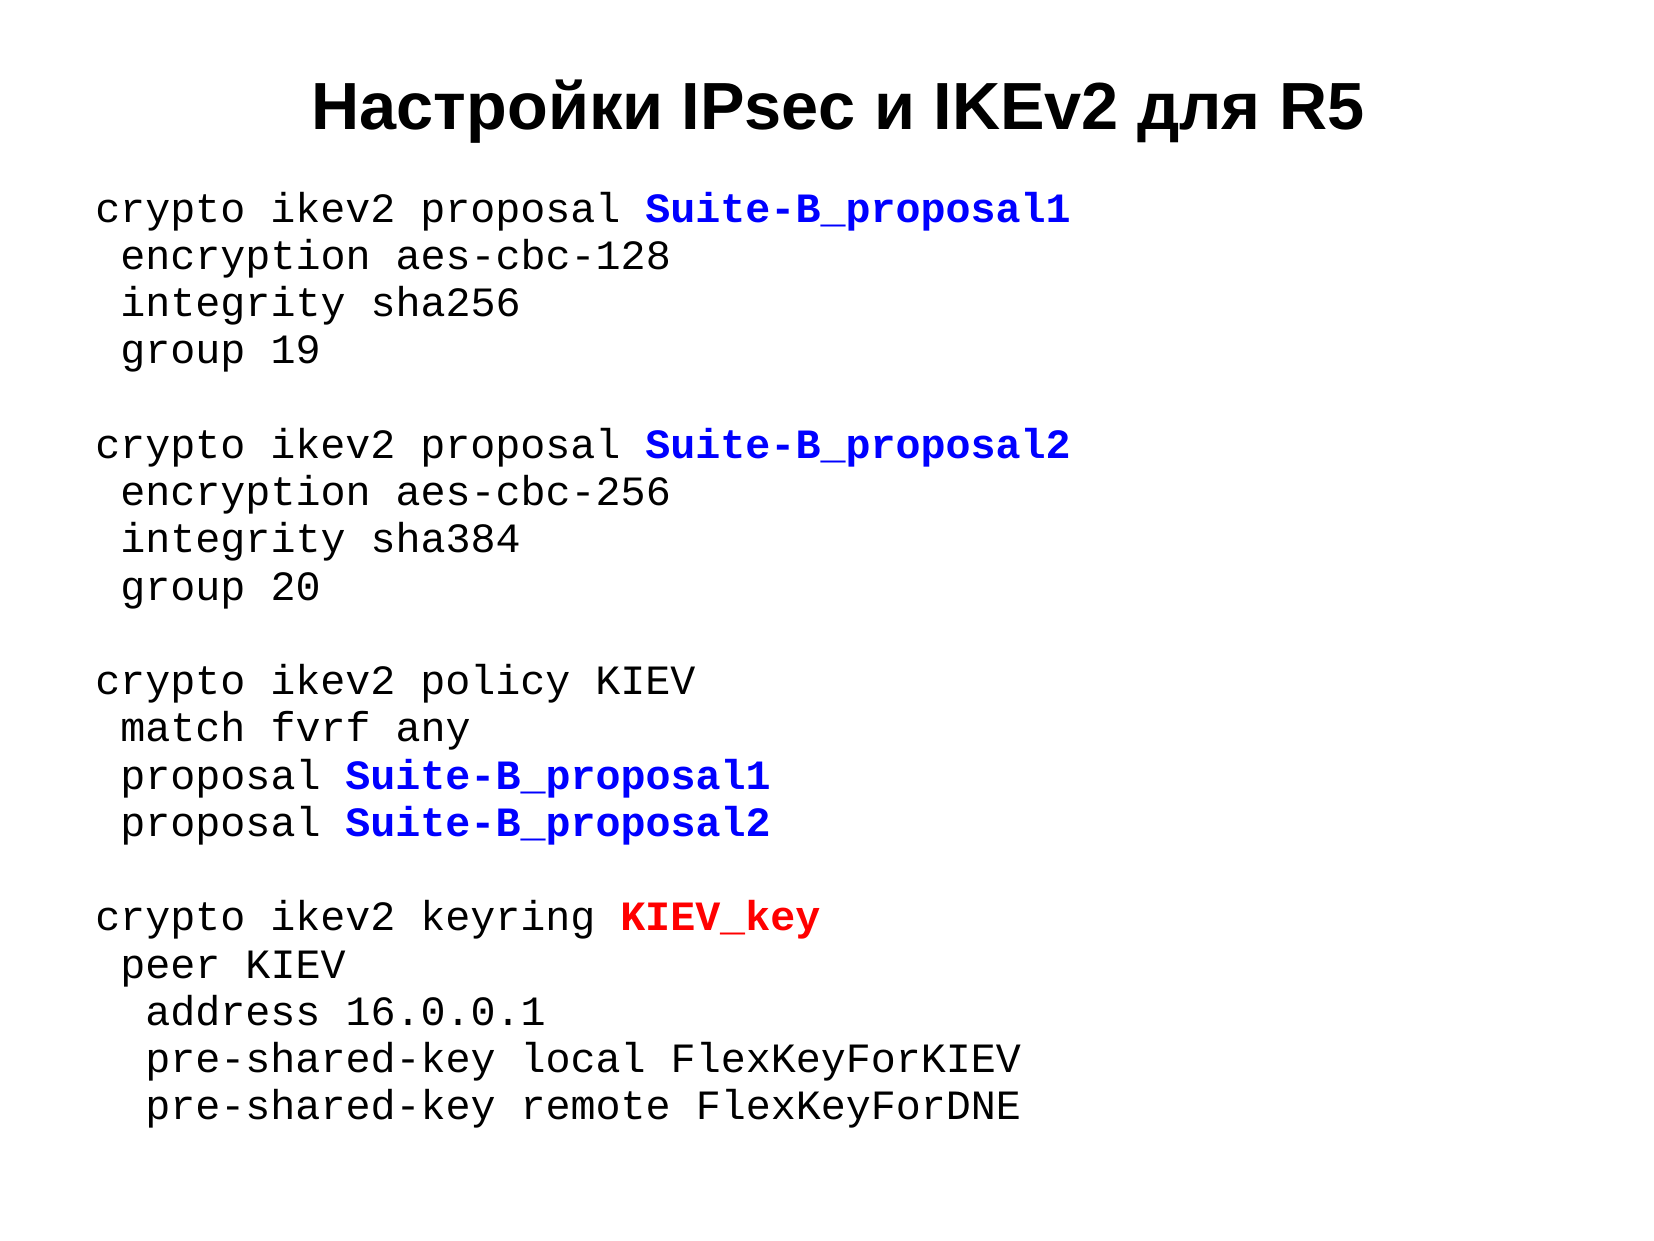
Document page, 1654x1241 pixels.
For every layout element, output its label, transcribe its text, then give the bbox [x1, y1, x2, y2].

list crypto ikev2 proposal Suite-B_proposal1 encryption aes-cbc-128 integrity sha256 group 19 crypto ikev2 proposal Suite-B_proposal2 encryption aes-cbc-256 integrity sha384 group 20 crypto ikev2 policy KIEV match fvrf any proposal Suite-B_proposal1 proposal Suite-B_proposal2 crypto ikev2 keyring KIEV_key peer KIEV address 16.0.0.1 pre-shared-key local FlexKeyForKIEV pre-shared-key remote FlexKeyForDNE [95, 187, 1538, 1208]
text_box Настройки IPsec и IKEv2 для R5 [64, 37, 1613, 151]
